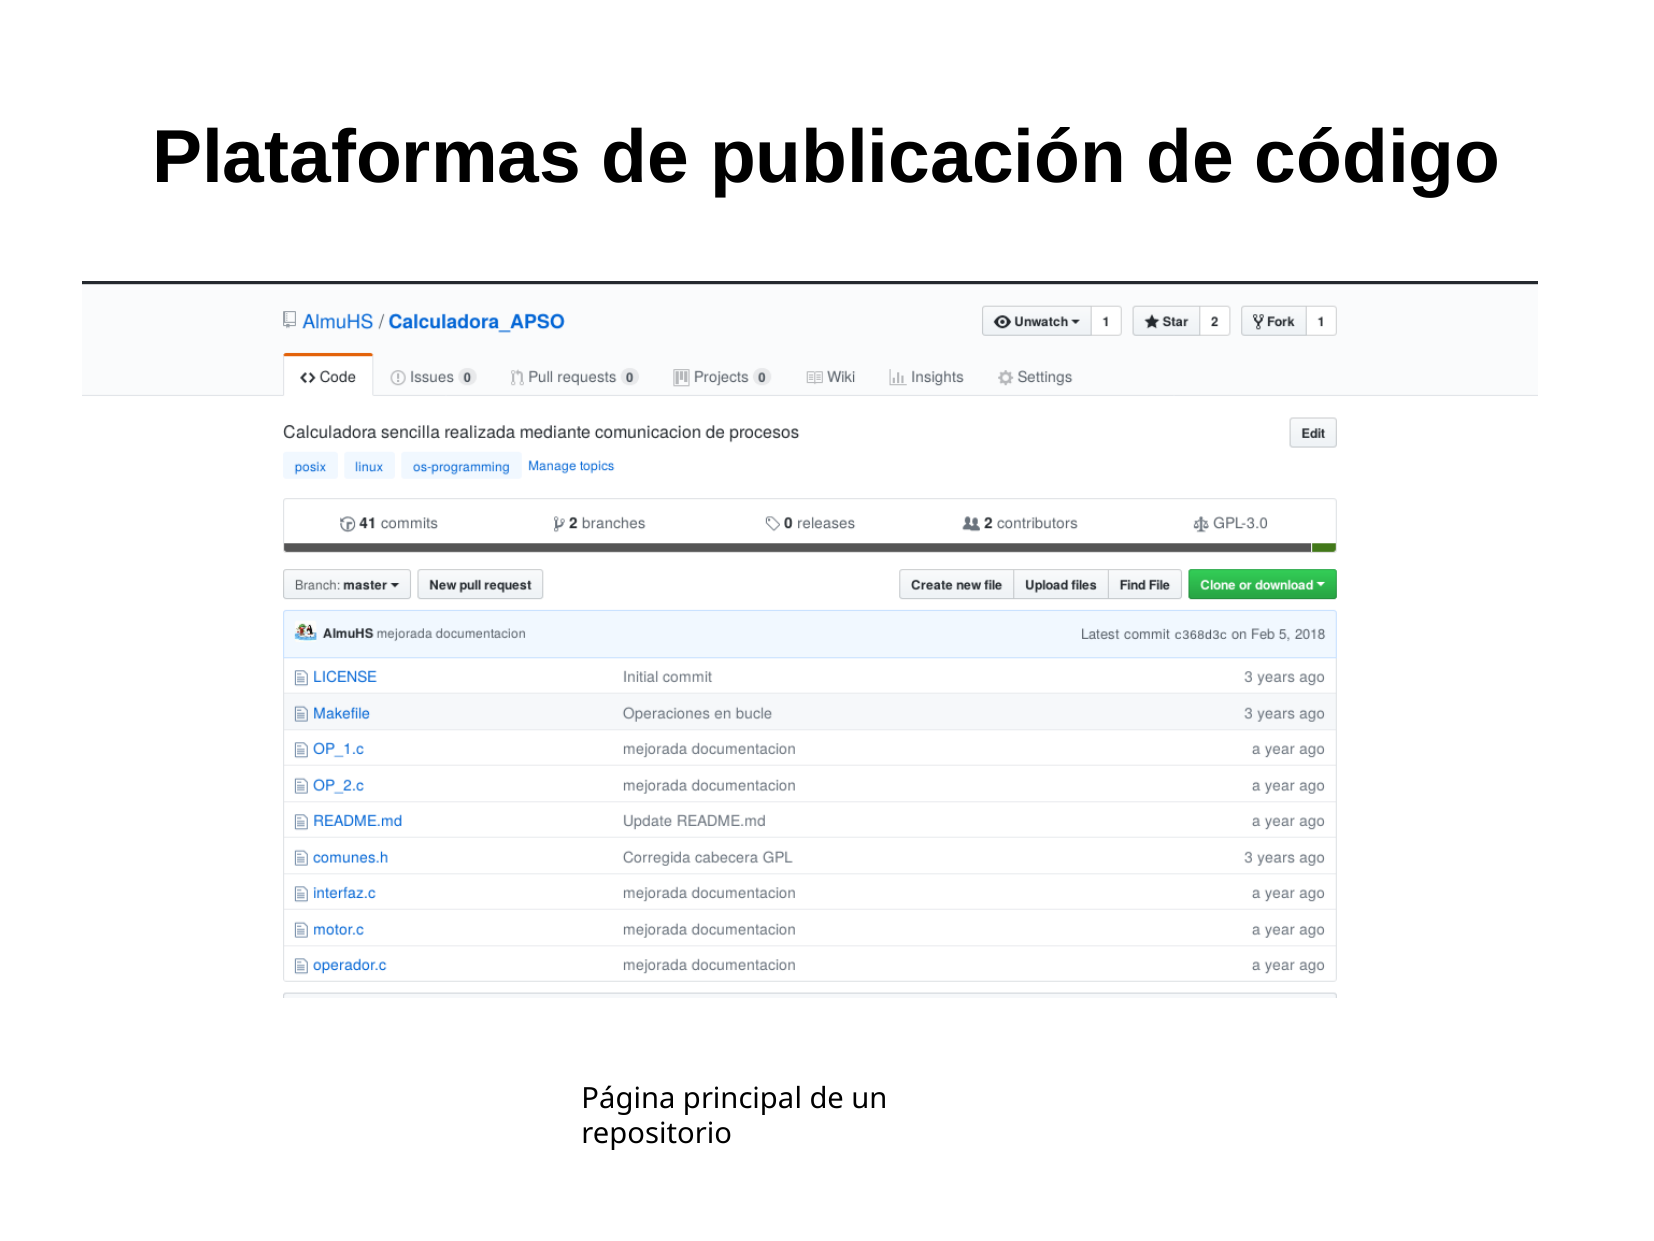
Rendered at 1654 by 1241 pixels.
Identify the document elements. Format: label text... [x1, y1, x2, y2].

text_box Plataformas de publicación de código [82, 49, 1571, 257]
text_box Página principal de un repositorio [566, 1064, 1054, 1153]
picture [82, 281, 1538, 998]
